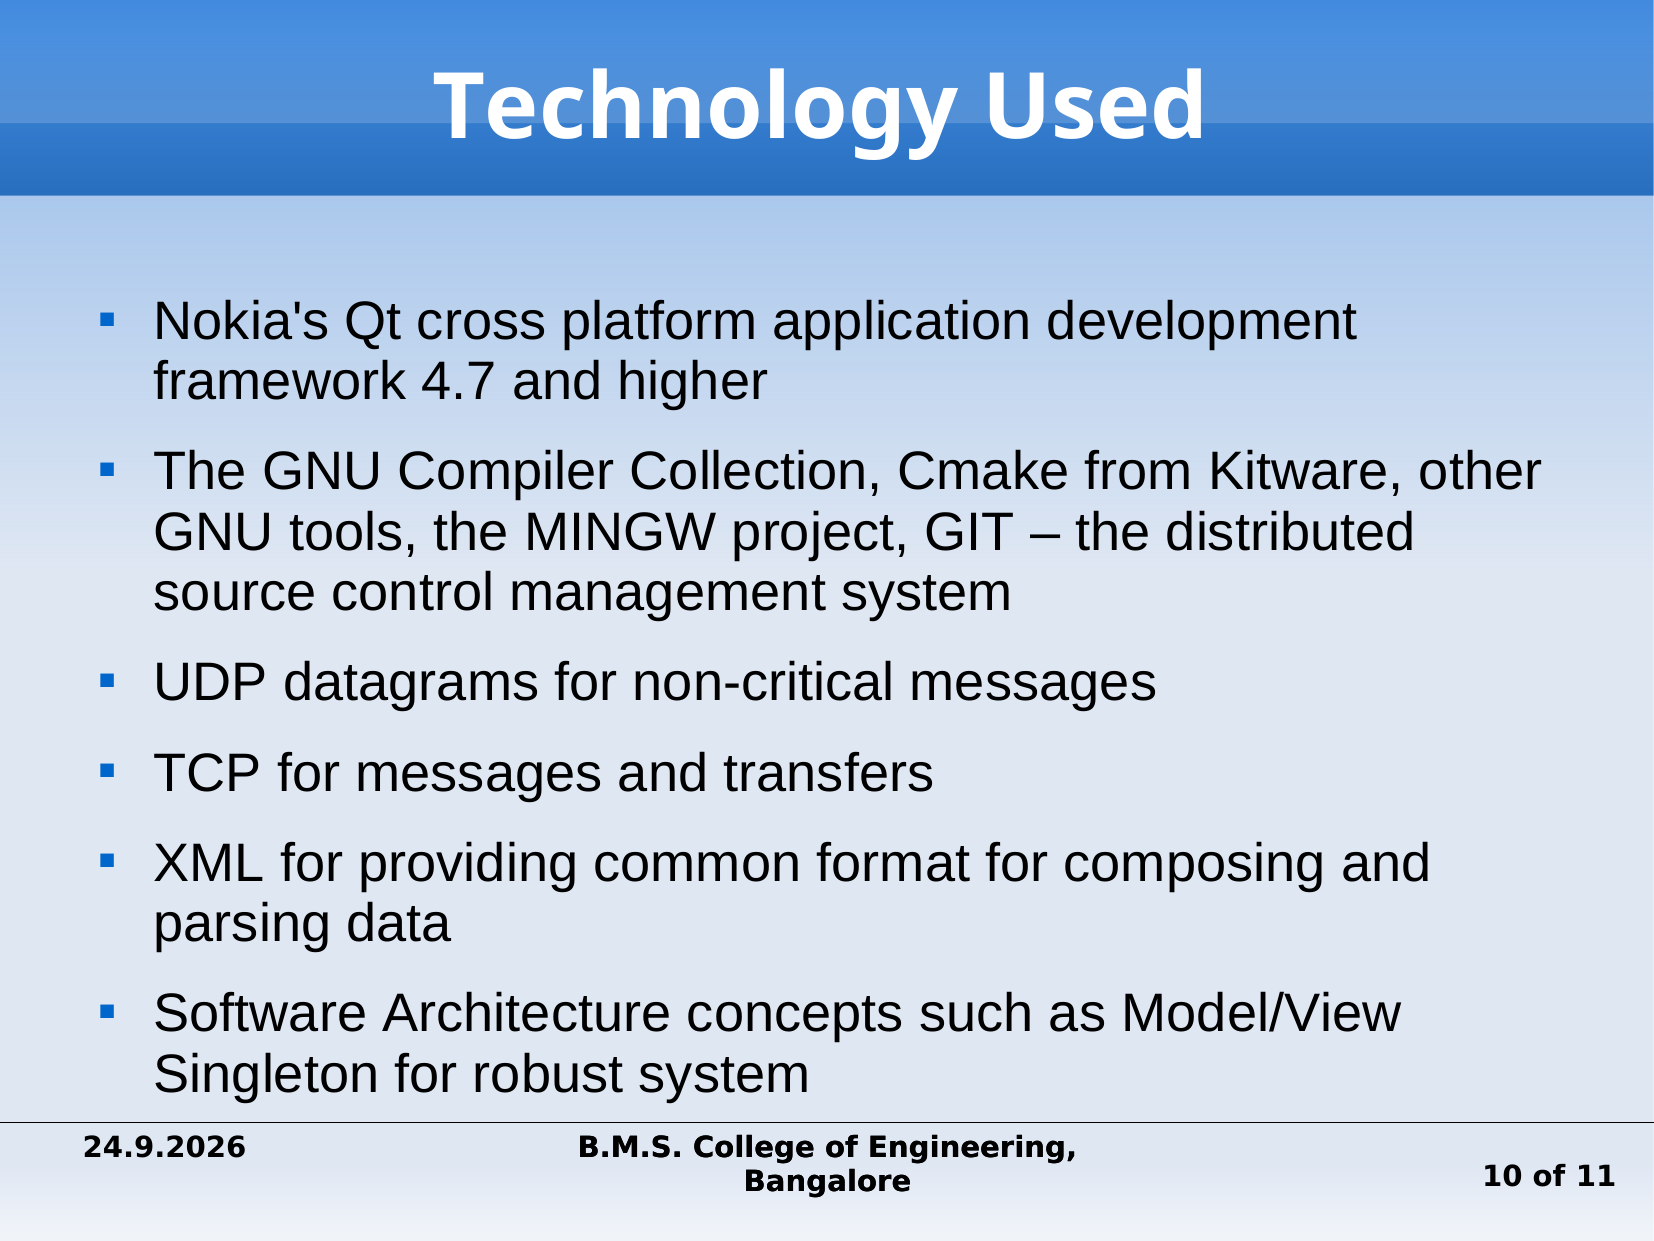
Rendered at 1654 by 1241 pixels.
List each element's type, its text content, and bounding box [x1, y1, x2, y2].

list Nokia's Qt cross platform application development framework 4.7 and higher The GNU Compiler Collection, Cmake from Kitware, other GNU tools, the MINGW project, GIT – the distributed source control management system UDP datagrams for non-critical messages TCP for messages and transfers XML for providing common format for composing and parsing data Software Architecture concepts such as Model/View Singleton for robust system [82, 290, 1571, 1109]
picture [0, 1123, 1654, 1241]
title Technology Used [76, 0, 1565, 208]
picture [0, 0, 1654, 1122]
